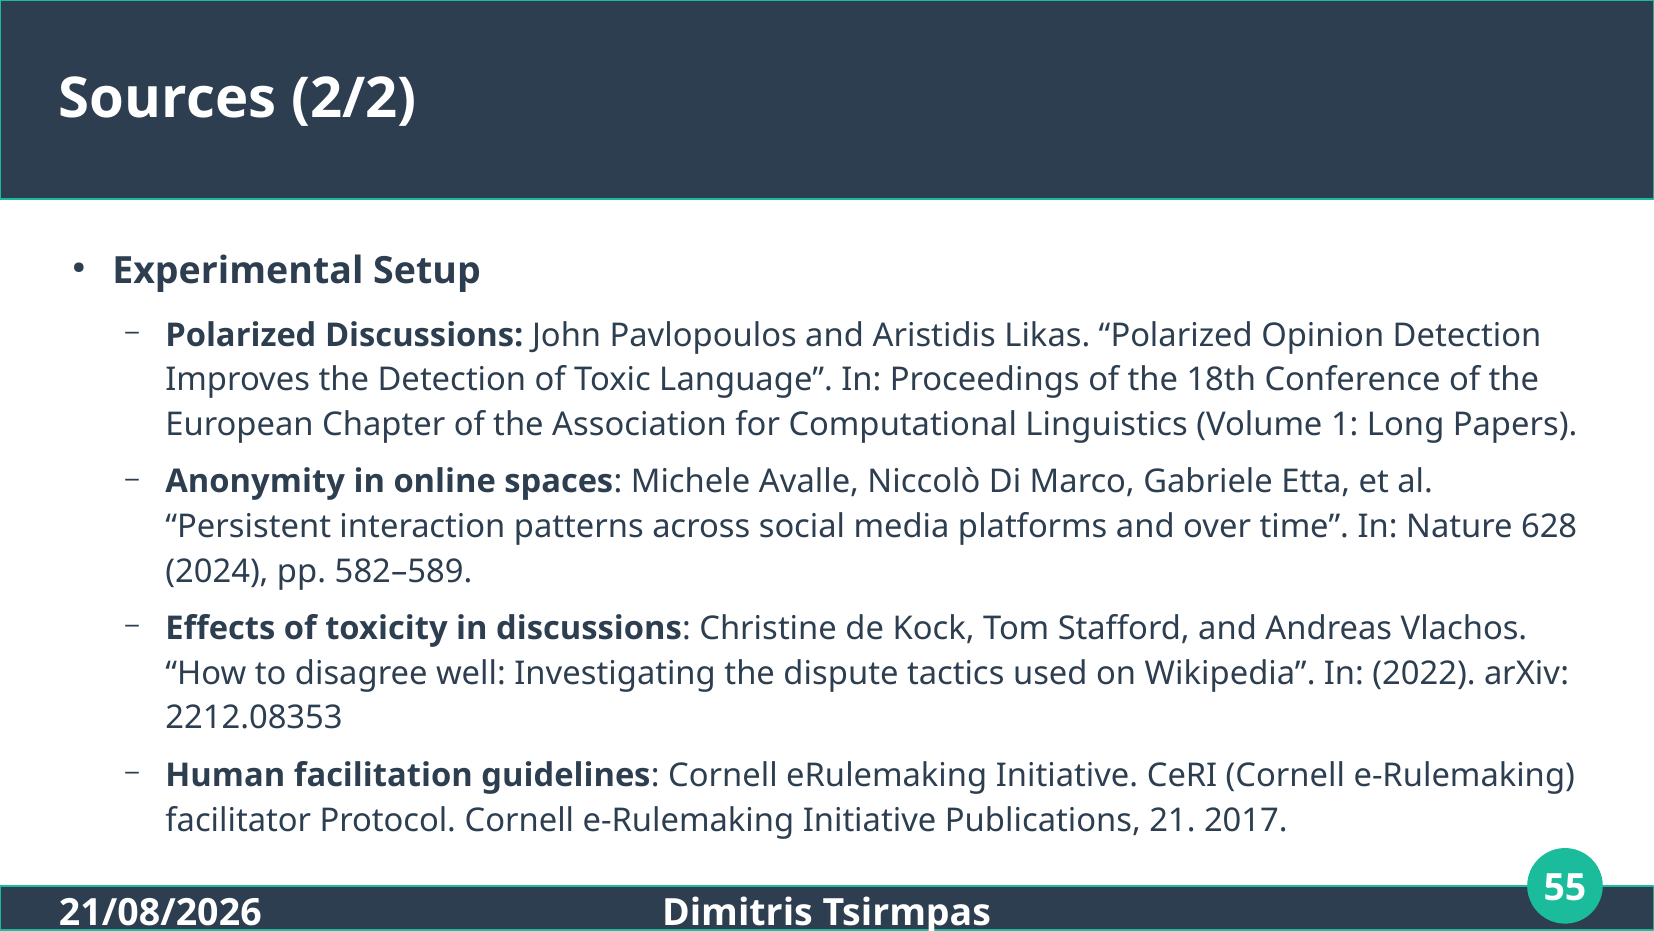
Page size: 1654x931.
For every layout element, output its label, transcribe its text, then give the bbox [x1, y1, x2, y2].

title Sources (2/2) [59, 37, 1595, 155]
list Experimental Setup Polarized Discussions: John Pavlopoulos and Aristidis Likas. “Polarized Opinion Detection Improves the Detection of Toxic Language”. In: Proceedings of the 18th Conference of the European Chapter of the Association for Computational Linguistics (Volume 1: Long Papers). Anonymity in online spaces: Michele Avalle, Niccolò Di Marco, Gabriele Etta, et al. “Persistent interaction patterns across social media platforms and over time”. In: Nature 628 (2024), pp. 582–589. Effects of toxicity in discussions: Christine de Kock, Tom Stafford, and Andreas Vlachos. “How to disagree well: Investigating the dispute tactics used on Wikipedia”. In: (2022). arXiv: 2212.08353 Human facilitation guidelines: Cornell eRulemaking Initiative. CeRI (Cornell e-Rulemaking) facilitator Protocol. Cornell e-Rulemaking Initiative Publications, 21. 2017. [59, 243, 1595, 864]
